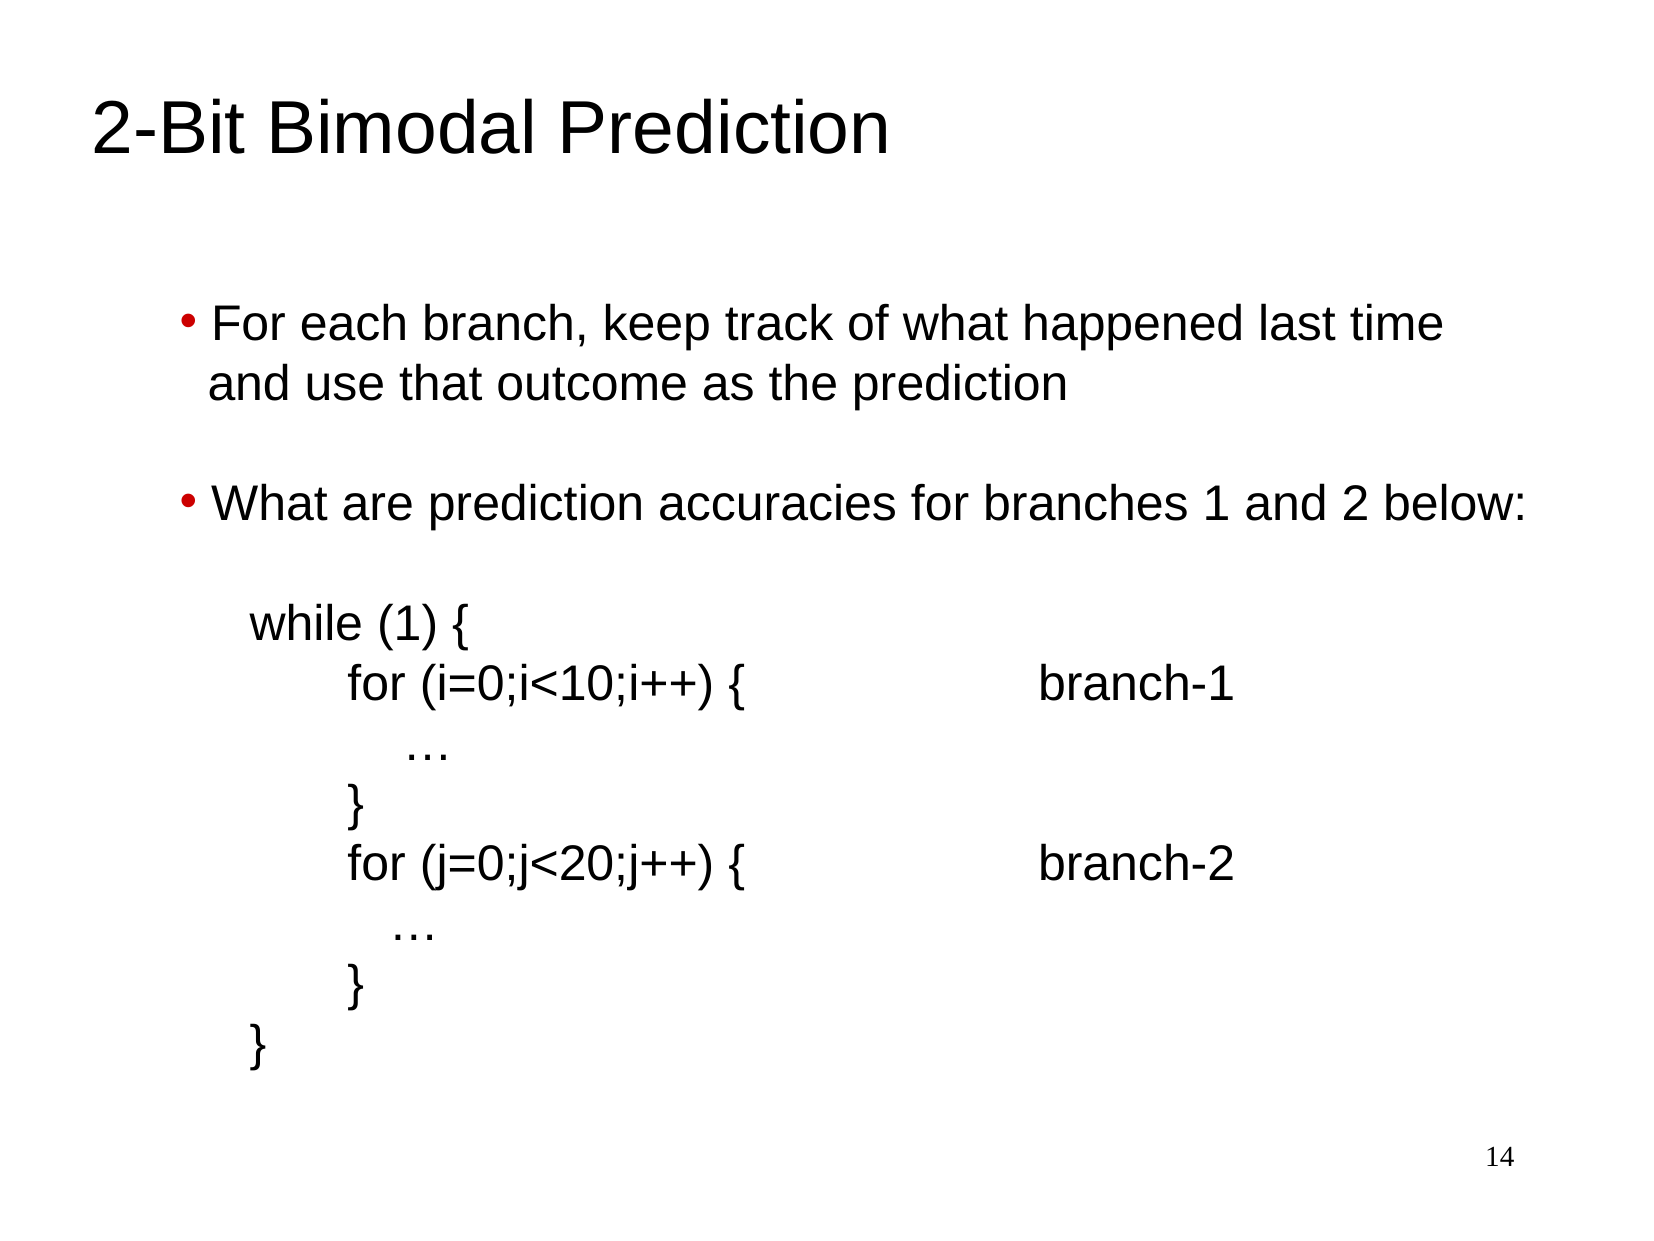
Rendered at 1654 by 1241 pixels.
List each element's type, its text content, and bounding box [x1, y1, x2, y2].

text_box 2-Bit Bimodal Prediction [76, 71, 908, 177]
text_box For each branch, keep track of what happened last time and use that outcome as the prediction What are prediction accuracies for branches 1 and 2 below: while (1) { for (i=0;i<10;i++) { branch-1 … } for (j=0;j<20;j++) { branch-2 … } } [164, 282, 1544, 1079]
text_box <number> [1184, 1129, 1530, 1213]
